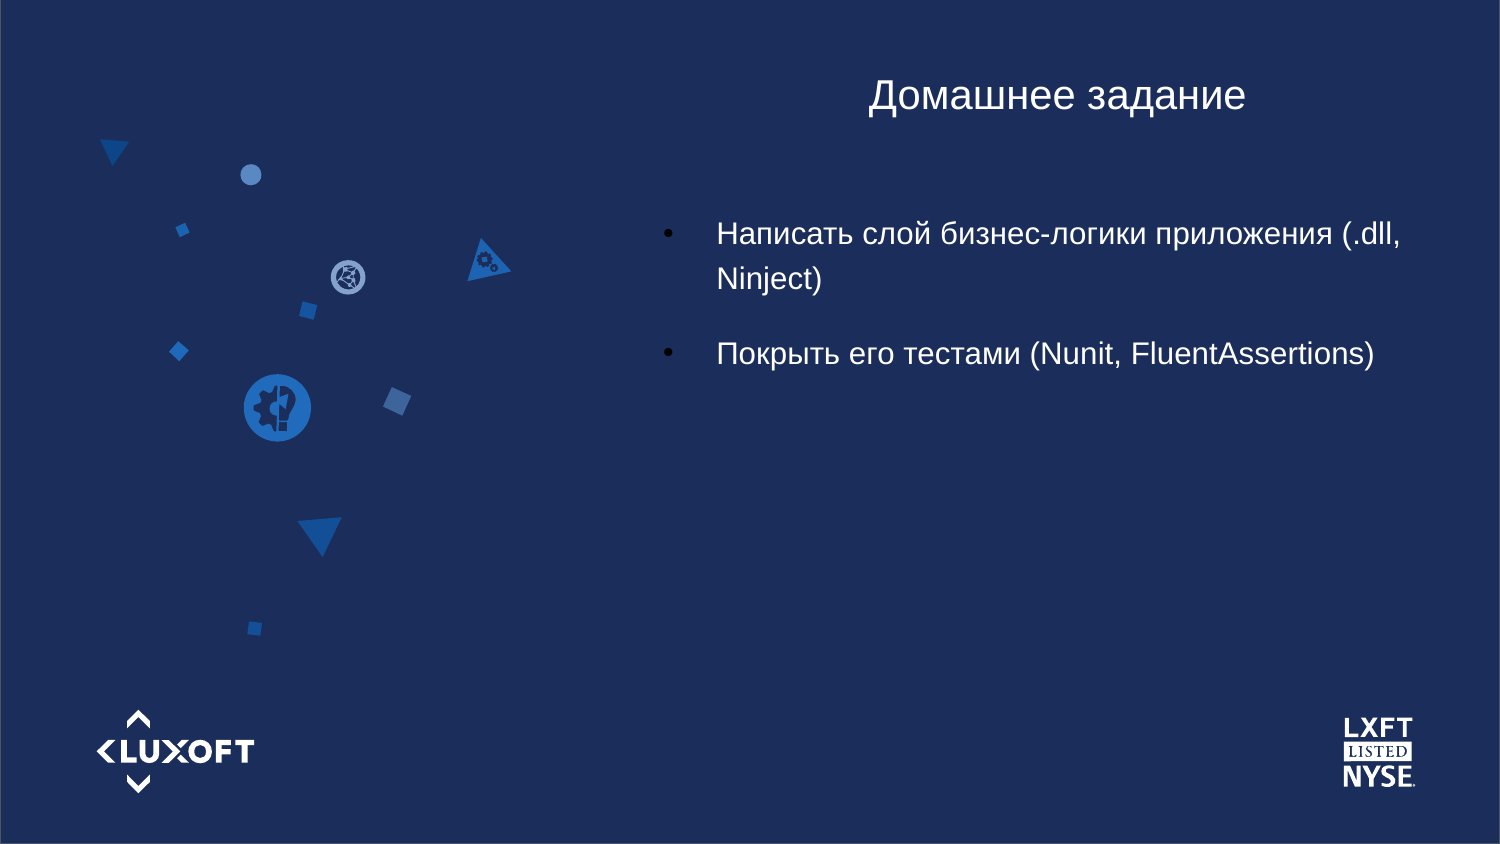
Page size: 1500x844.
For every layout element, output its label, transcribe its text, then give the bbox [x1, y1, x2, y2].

title Домашнее задание [868, 23, 1335, 141]
list Написать слой бизнес-логики приложения (.dll, Ninject) Покрыть его тестами (Nunit, FluentAssertions) [645, 141, 1458, 697]
